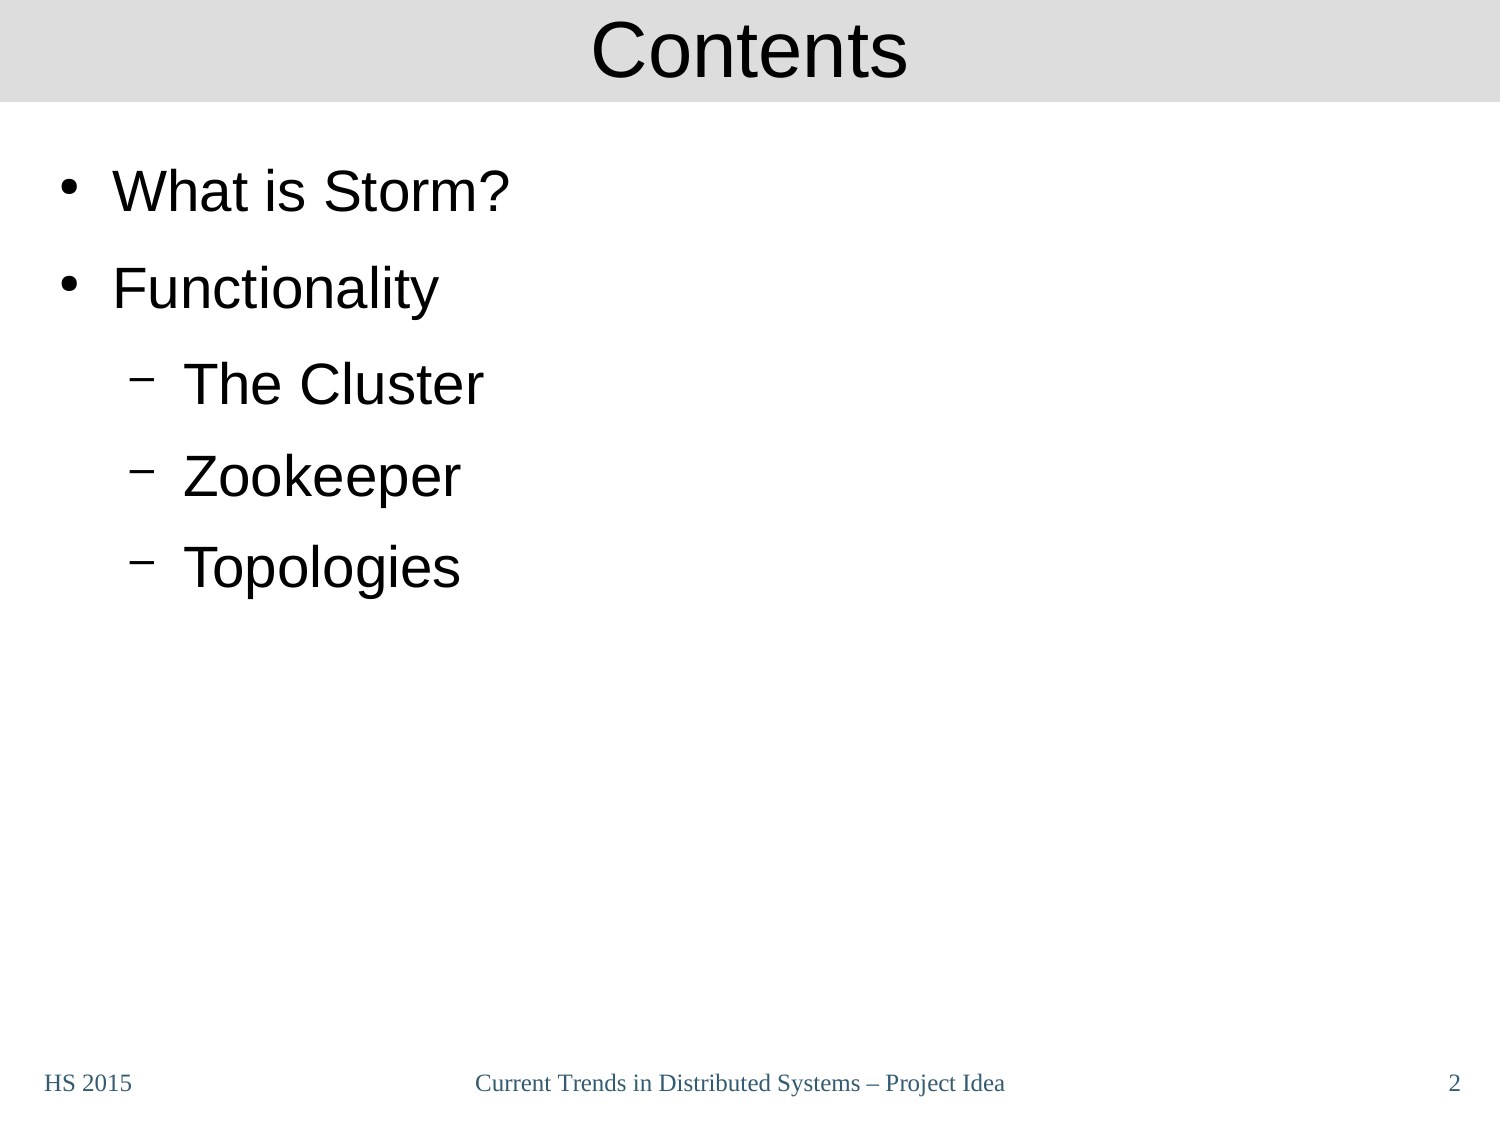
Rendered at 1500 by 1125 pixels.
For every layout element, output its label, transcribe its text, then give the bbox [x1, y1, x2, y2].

title Contents [0, 0, 1500, 102]
text_box HS 2015 [29, 1058, 195, 1097]
text_box <number> [1375, 1058, 1477, 1097]
text_box Current Trends in Distributed Systems – Project Idea [300, 1058, 1201, 1107]
list What is Storm? Functionality The Cluster Zookeeper Topologies [26, 145, 1477, 1034]
